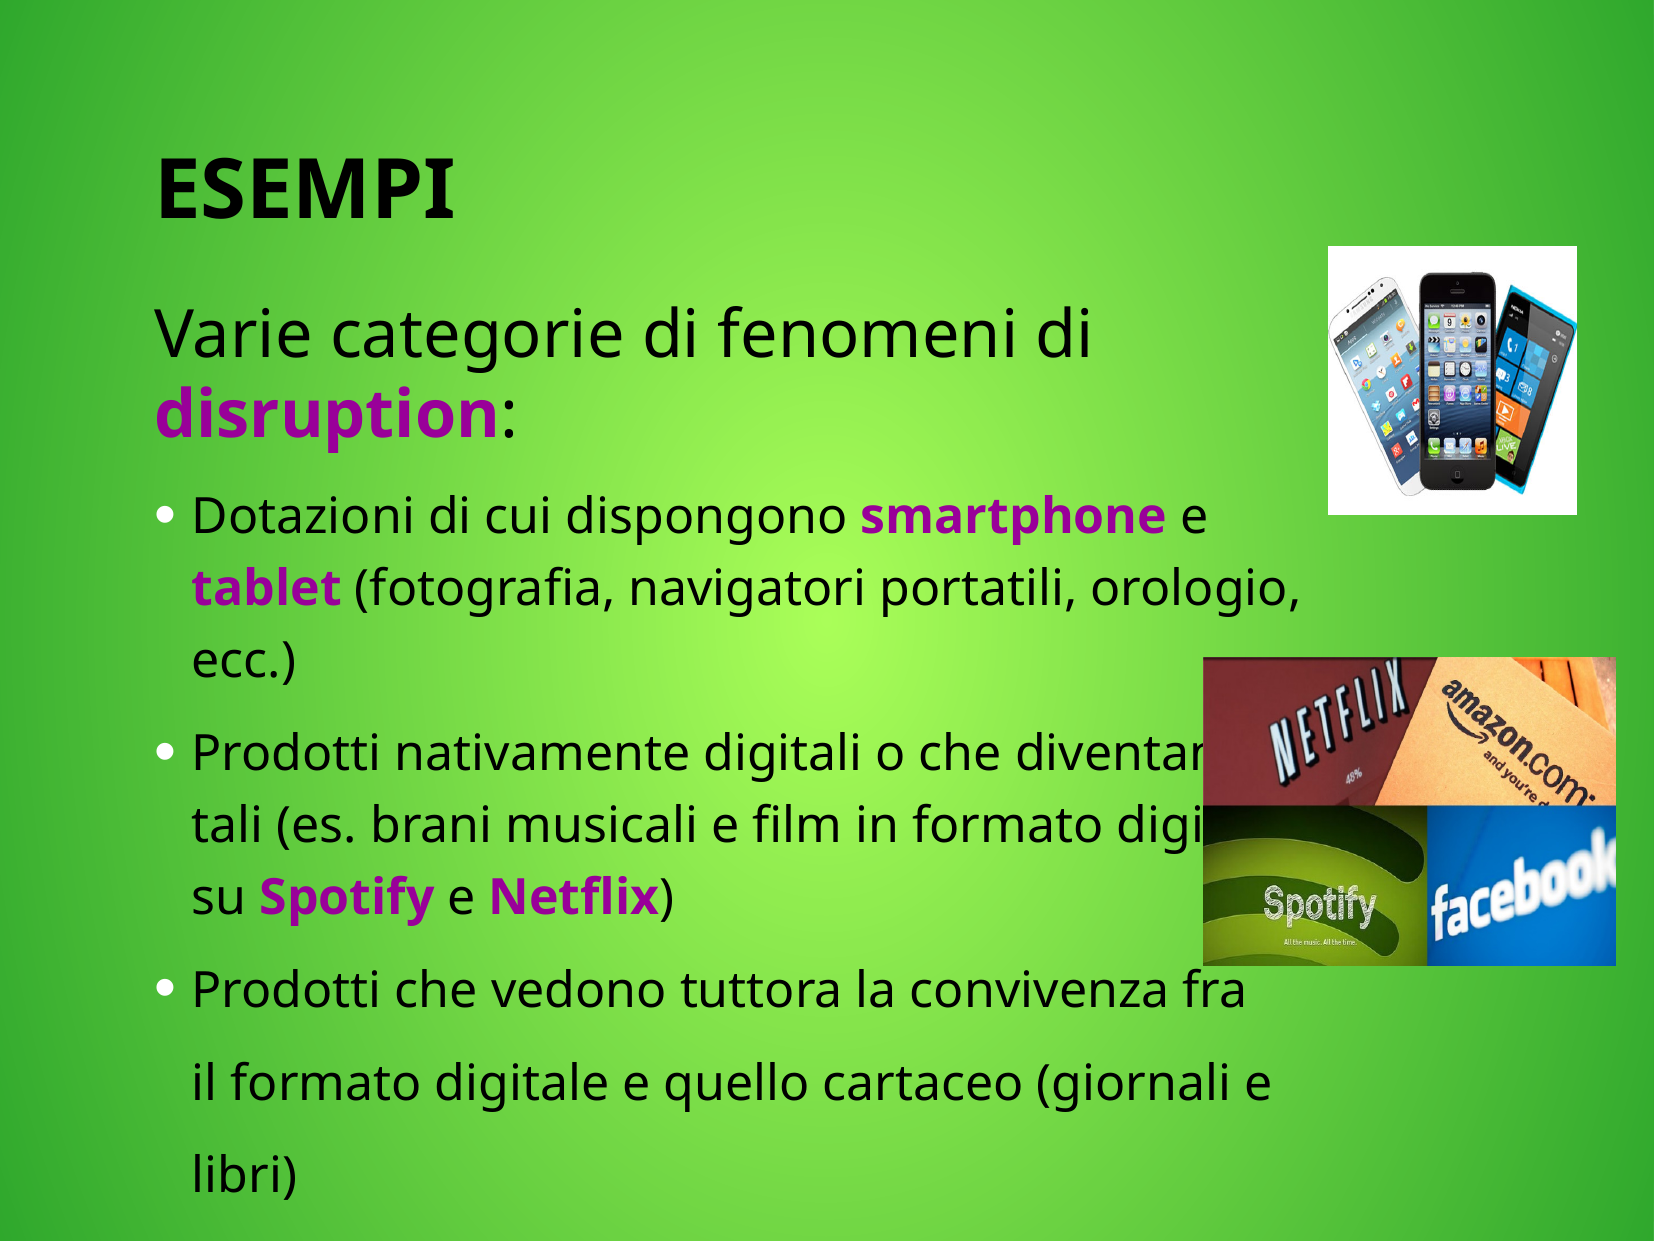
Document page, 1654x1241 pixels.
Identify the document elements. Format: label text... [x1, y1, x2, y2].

picture [1203, 657, 1616, 966]
picture [1328, 246, 1577, 515]
title ESEMPI [139, 99, 898, 283]
list Varie categorie di fenomeni di disruption: Dotazioni di cui dispongono smartphone e tablet (fotografia, navigatori portatili, orologio, ecc.) Prodotti nativamente digitali o che diventano tali (es. brani musicali e film in formato digitale su Spotify e Netflix) Prodotti che vedono tuttora la convivenza fra il formato digitale e quello cartaceo (giornali e libri) E-commerce (es. Amazon) Facebook – più di 100 miliardi di dollari in 10 anni [139, 283, 1351, 1148]
